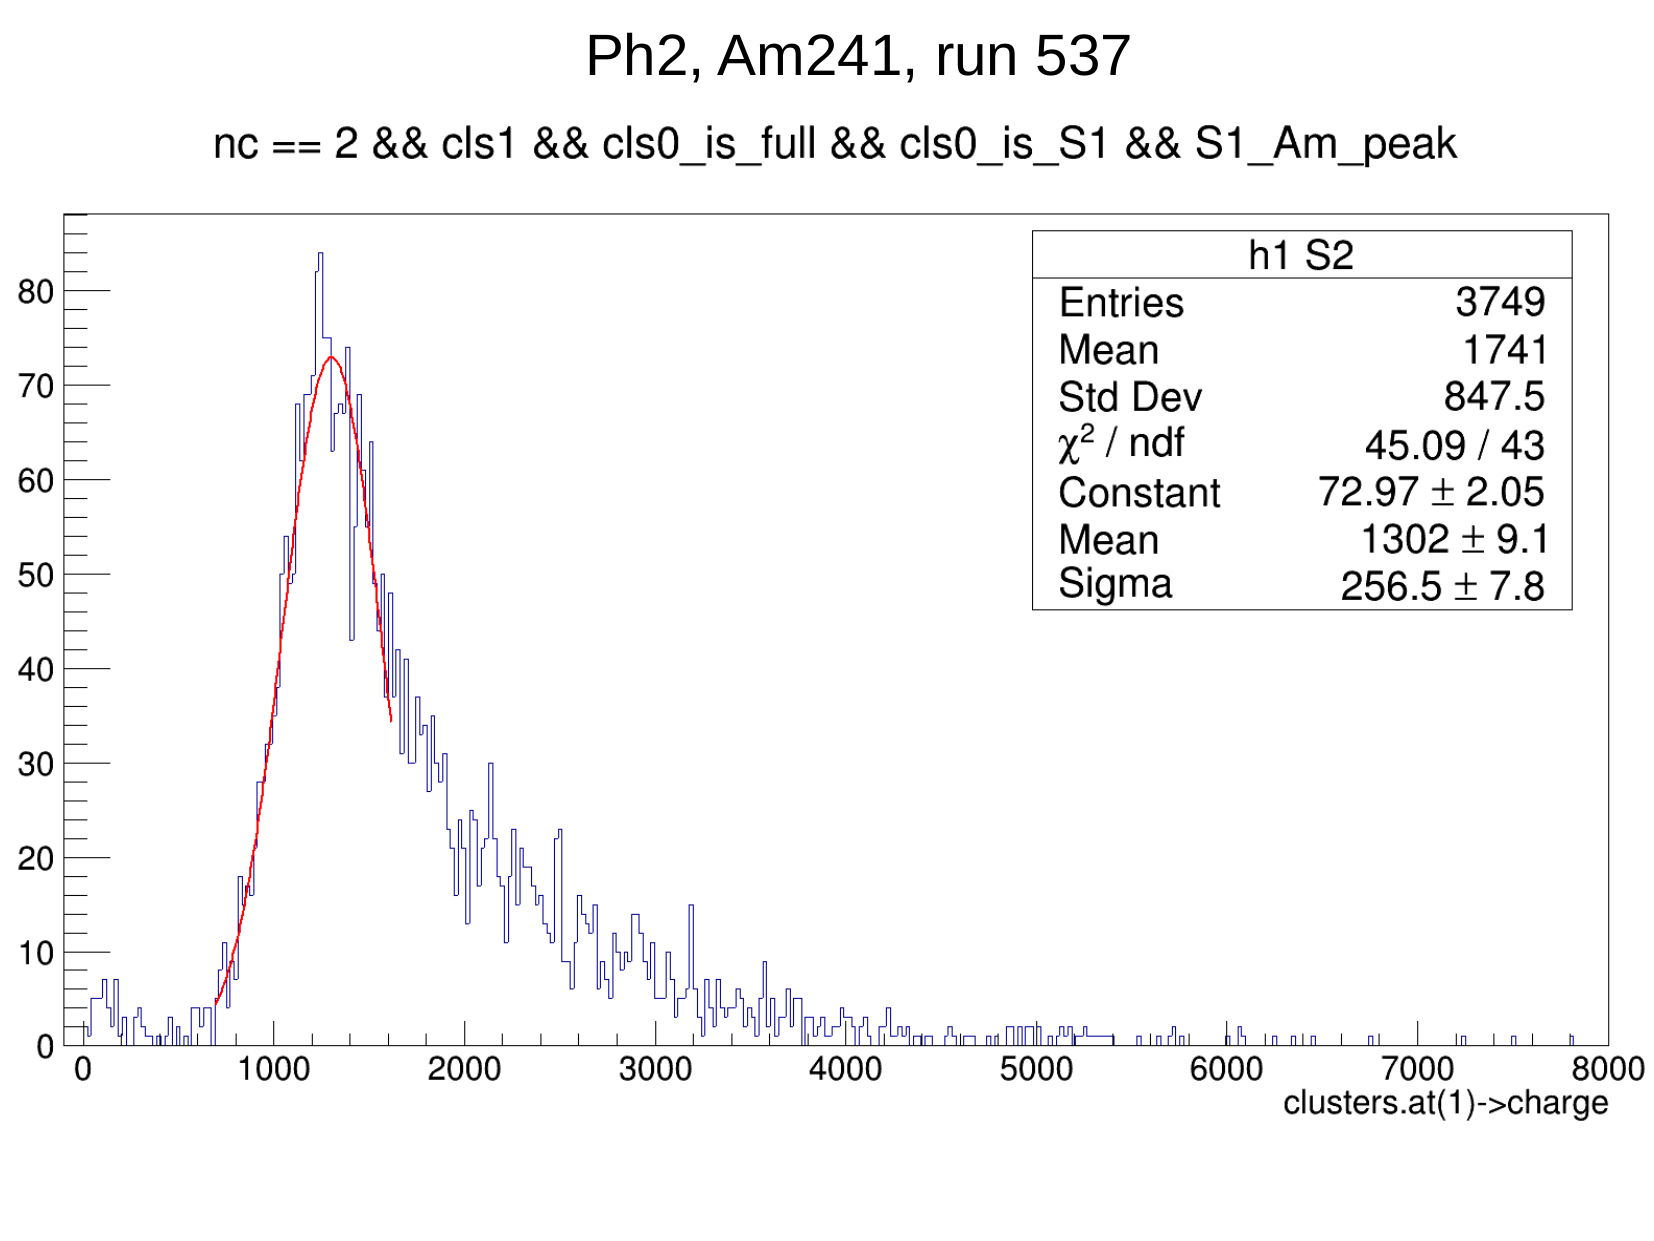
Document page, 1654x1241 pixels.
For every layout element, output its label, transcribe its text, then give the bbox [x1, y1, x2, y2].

picture [6, 120, 1651, 1126]
text_box Ph2, Am241, run 537 [518, 15, 1201, 151]
